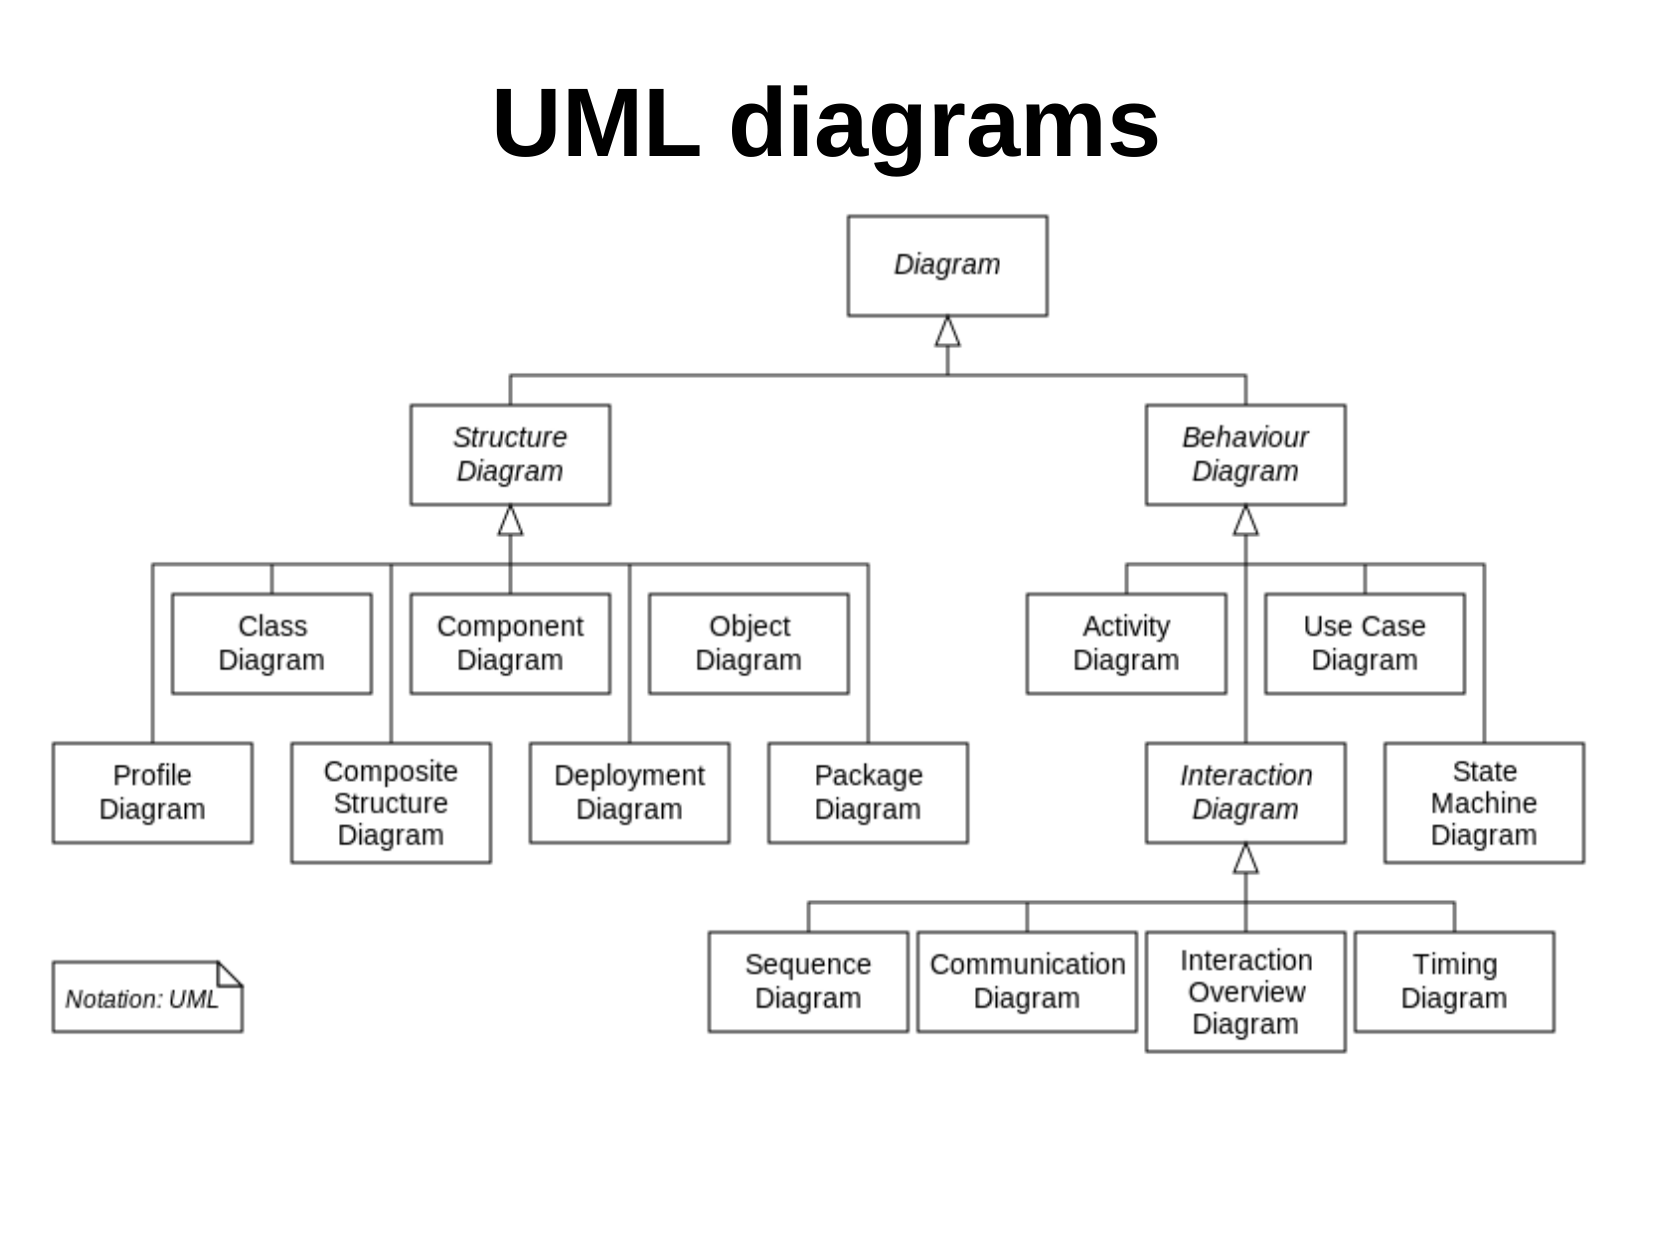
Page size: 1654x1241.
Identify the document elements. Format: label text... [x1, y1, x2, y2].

picture [24, 177, 1630, 1072]
title UML diagrams [82, 49, 1571, 177]
